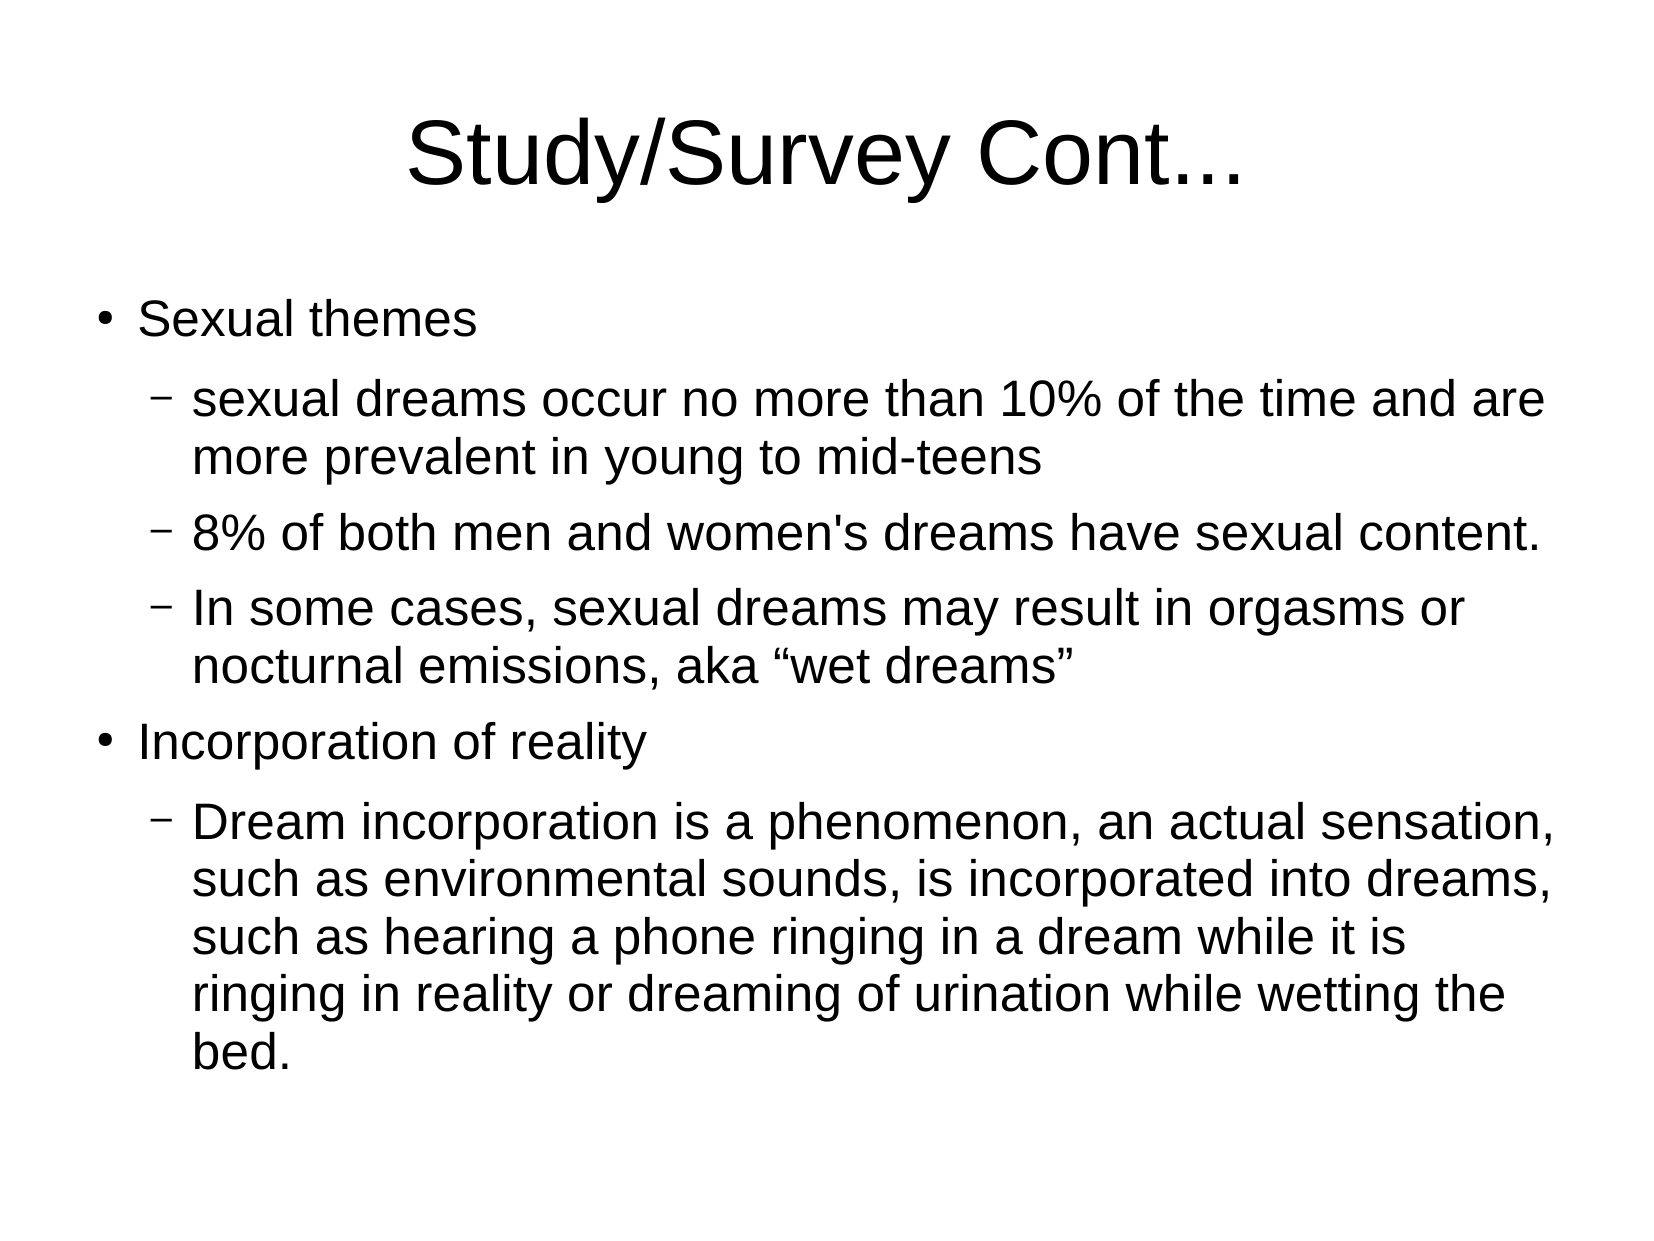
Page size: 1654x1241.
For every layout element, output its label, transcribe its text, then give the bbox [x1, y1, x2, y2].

title Study/Survey Cont... [82, 49, 1571, 257]
list Sexual themes sexual dreams occur no more than 10% of the time and are more prevalent in young to mid-teens 8% of both men and women's dreams have sexual content. In some cases, sexual dreams may result in orgasms or nocturnal emissions, aka “wet dreams” Incorporation of reality Dream incorporation is a phenomenon, an actual sensation, such as environmental sounds, is incorporated into dreams, such as hearing a phone ringing in a dream while it is ringing in reality or dreaming of urination while wetting the bed. [82, 290, 1571, 1126]
